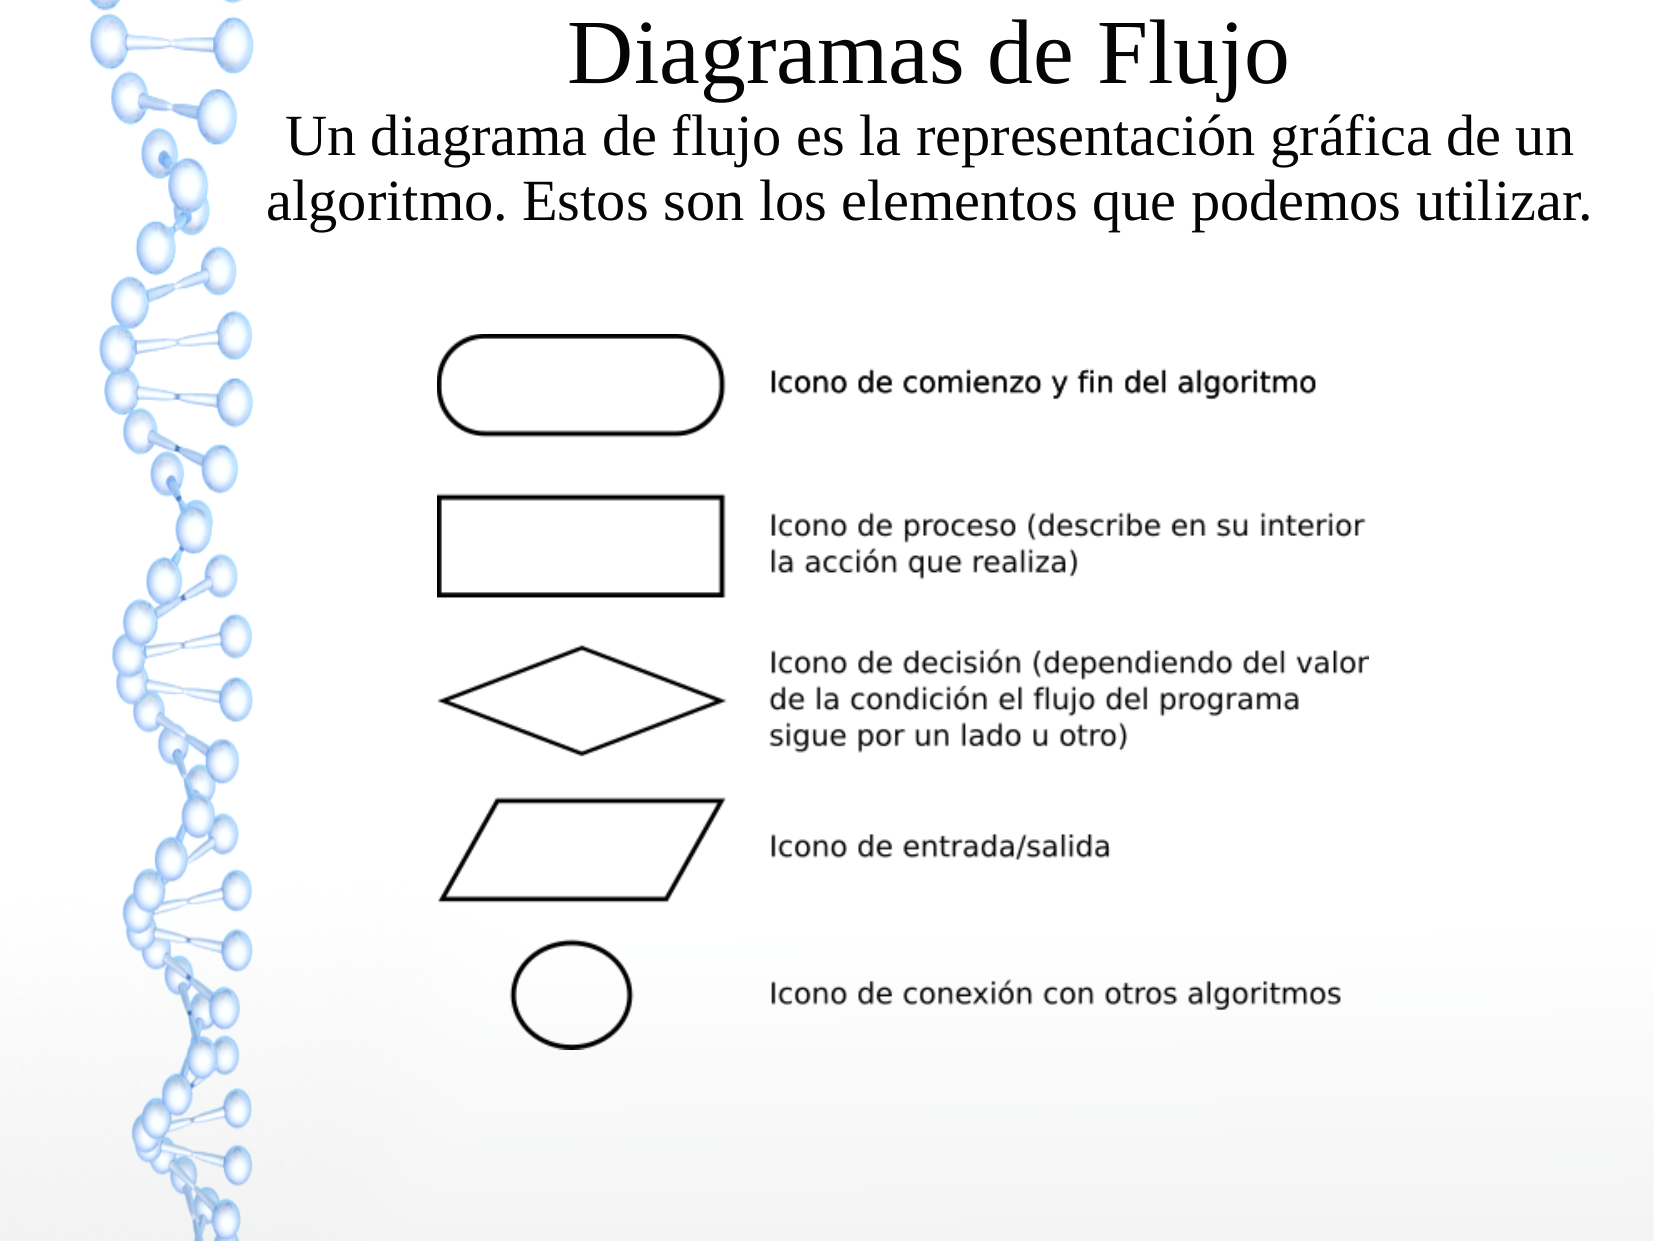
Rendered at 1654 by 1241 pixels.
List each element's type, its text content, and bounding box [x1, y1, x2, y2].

picture [0, 0, 1654, 1241]
title Diagramas de Flujo Un diagrama de flujo es la representación gráfica de un algoritmo. Estos son los elementos que podemos utilizar. [265, 1, 1595, 298]
